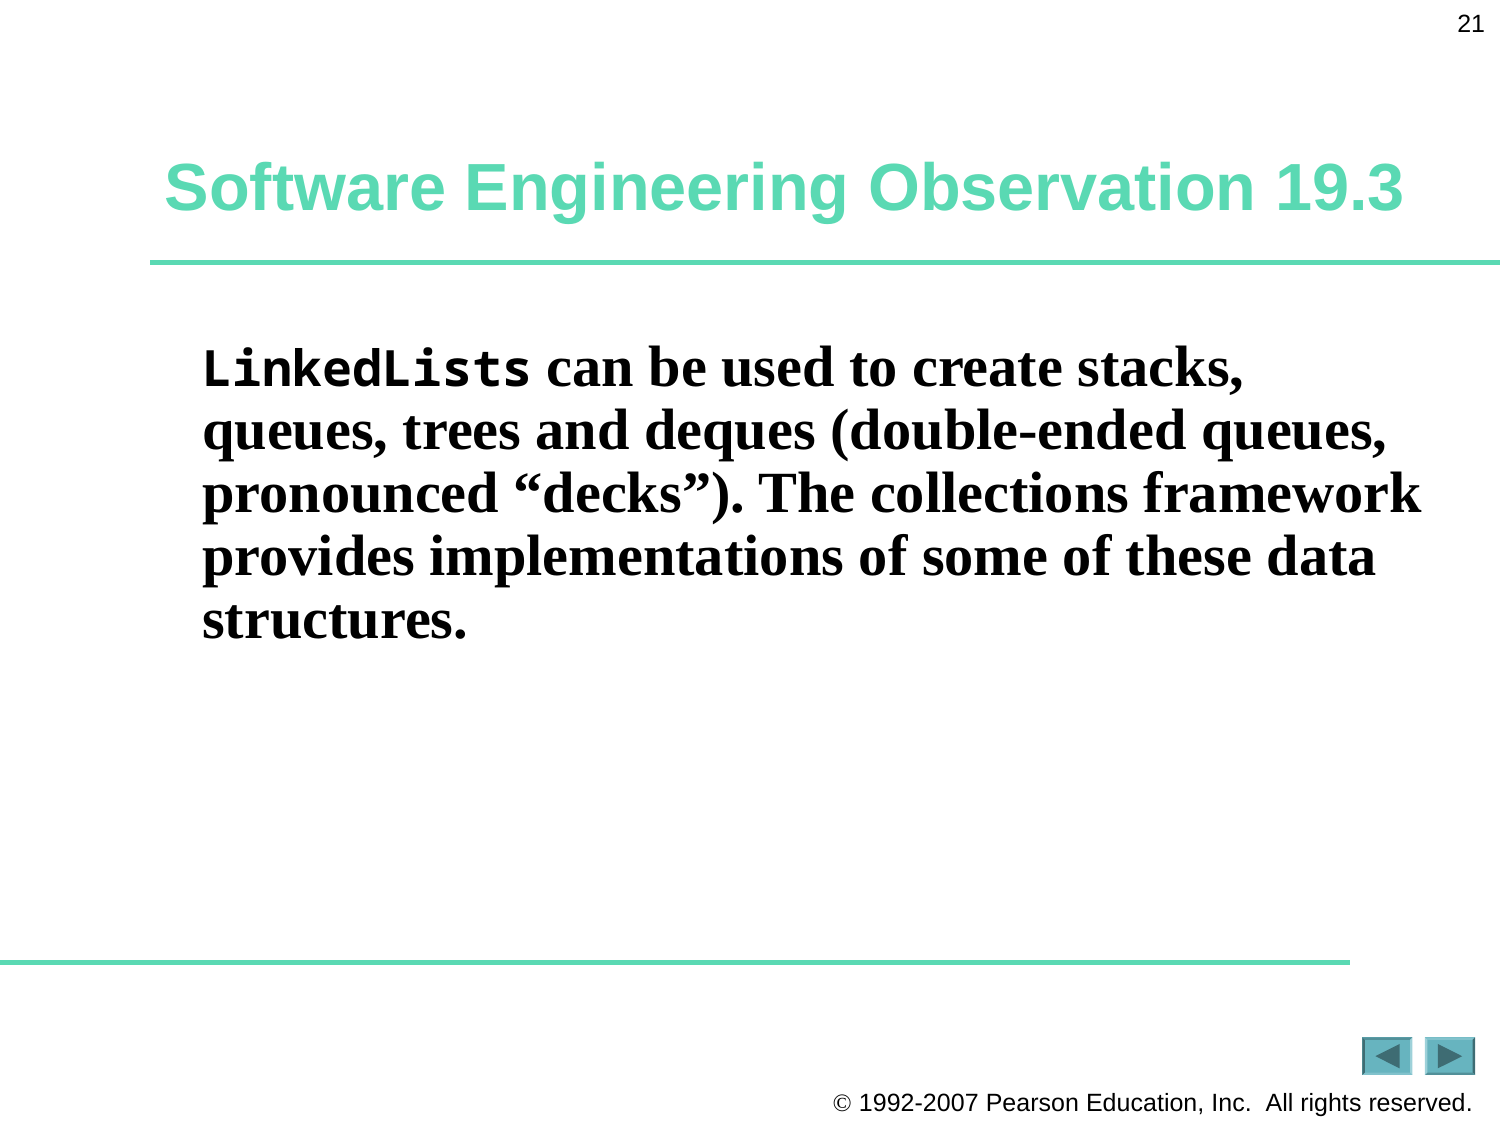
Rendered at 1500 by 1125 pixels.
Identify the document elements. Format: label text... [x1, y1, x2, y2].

list LinkedLists can be used to create stacks, queues, trees and deques (double-ended queues, pronounced “decks”). The collections framework provides implementations of some of these data structures. [187, 312, 1450, 676]
title Software Engineering Observation 19.3 [149, 112, 1425, 263]
text_box <number> [1149, 0, 1500, 79]
